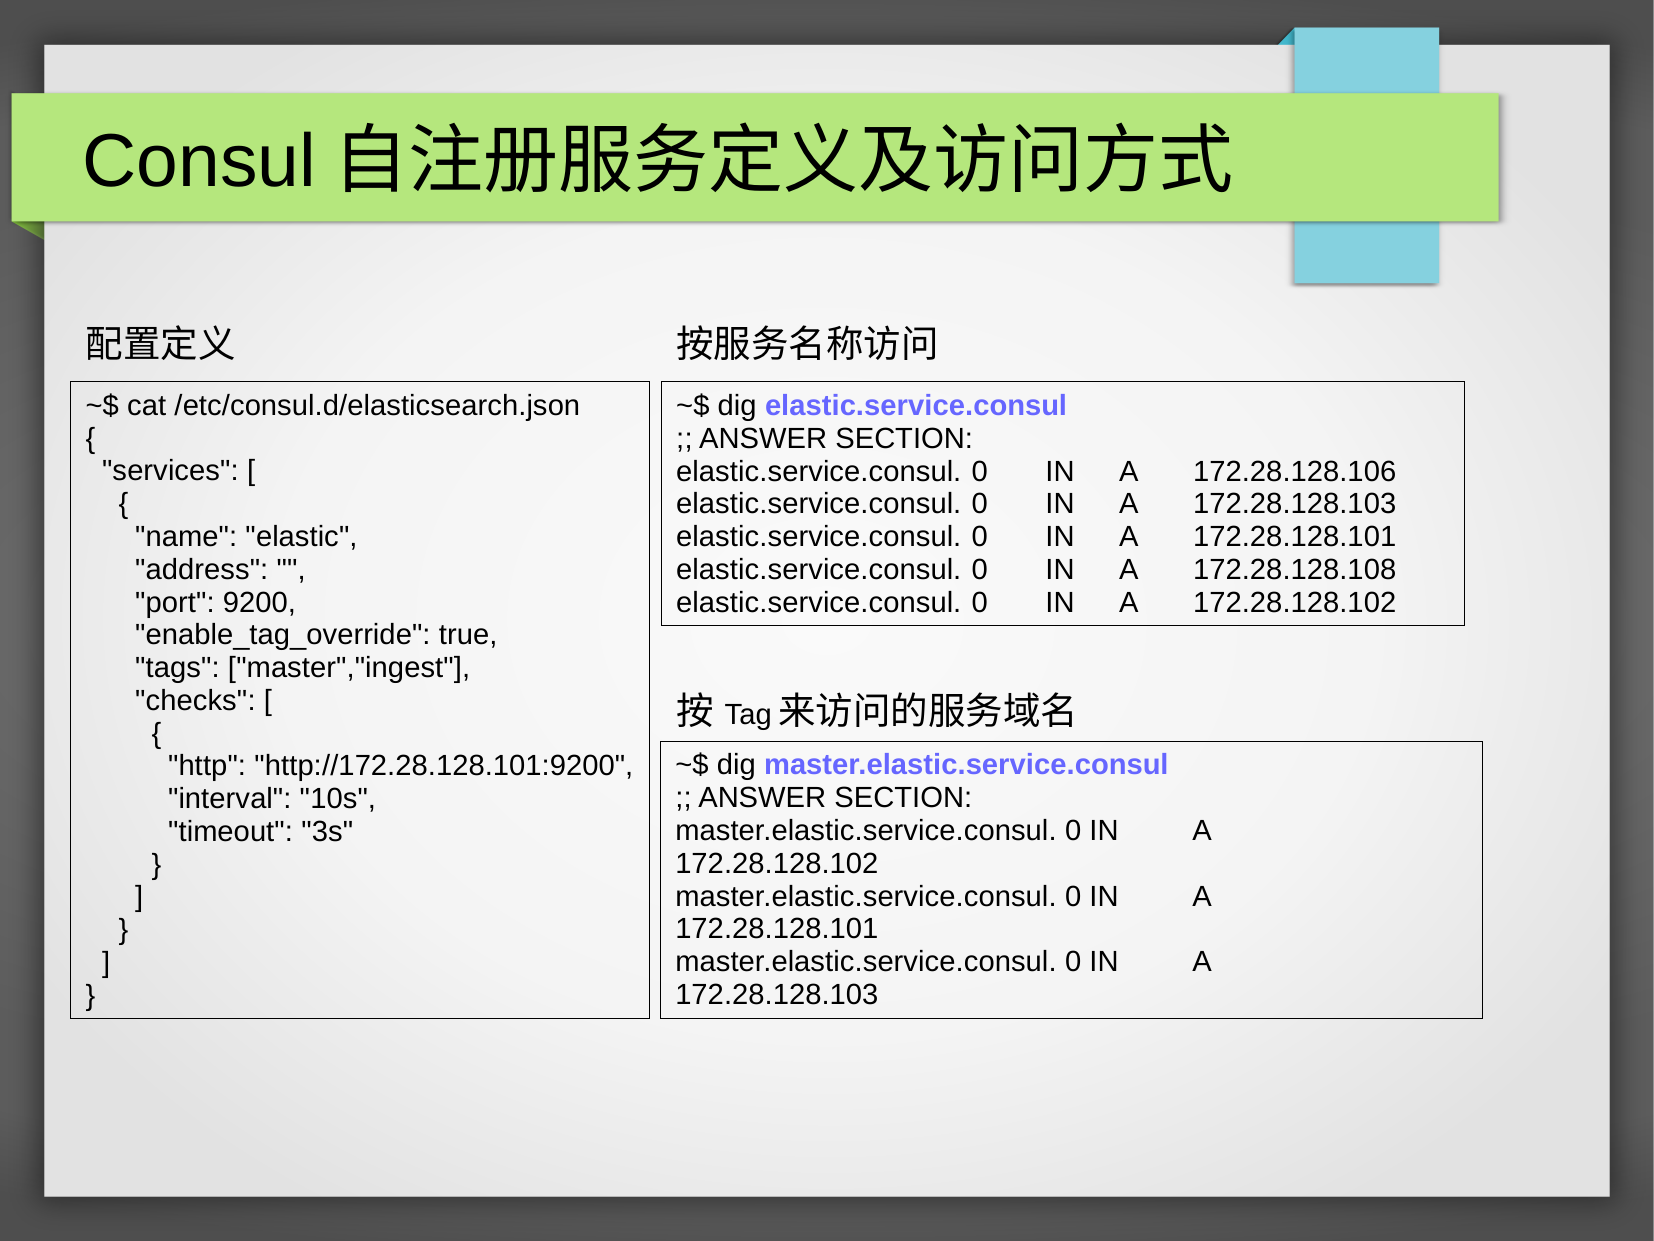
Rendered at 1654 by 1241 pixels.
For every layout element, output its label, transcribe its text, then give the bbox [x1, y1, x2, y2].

text_box 配置定义 [70, 307, 251, 378]
text_box ~$ dig elastic.service.consul ;; ANSWER SECTION: elastic.service.consul. 0 IN A 172.28.128.106 elastic.service.consul. 0 IN A 172.28.128.103 elastic.service.consul. 0 IN A 172.28.128.101 elastic.service.consul. 0 IN A 172.28.128.108 elastic.service.consul. 0 IN A 172.28.128.102 [661, 381, 1465, 626]
picture [0, 0, 1654, 1241]
text_box 按Tag来访问的服务域名 [661, 673, 1094, 744]
text_box ~$ dig master.elastic.service.consul ;; ANSWER SECTION: master.elastic.service.consul. 0 IN A 172.28.128.102 master.elastic.service.consul. 0 IN A 172.28.128.101 master.elastic.service.consul. 0 IN A 172.28.128.103 [660, 741, 1483, 1019]
text_box ~$ cat /etc/consul.d/elasticsearch.json { "services": [ { "name": "elastic", "address": "", "port": 9200, "enable_tag_override": true, "tags": ["master","ingest"], "checks": [ { "http": "http://172.28.128.101:9200", "interval": "10s", "timeout": "3s" } ] } ] } [70, 381, 650, 1019]
title Consul自注册服务定义及访问方式 [82, 94, 1264, 213]
text_box 按服务名称访问 [661, 307, 954, 378]
